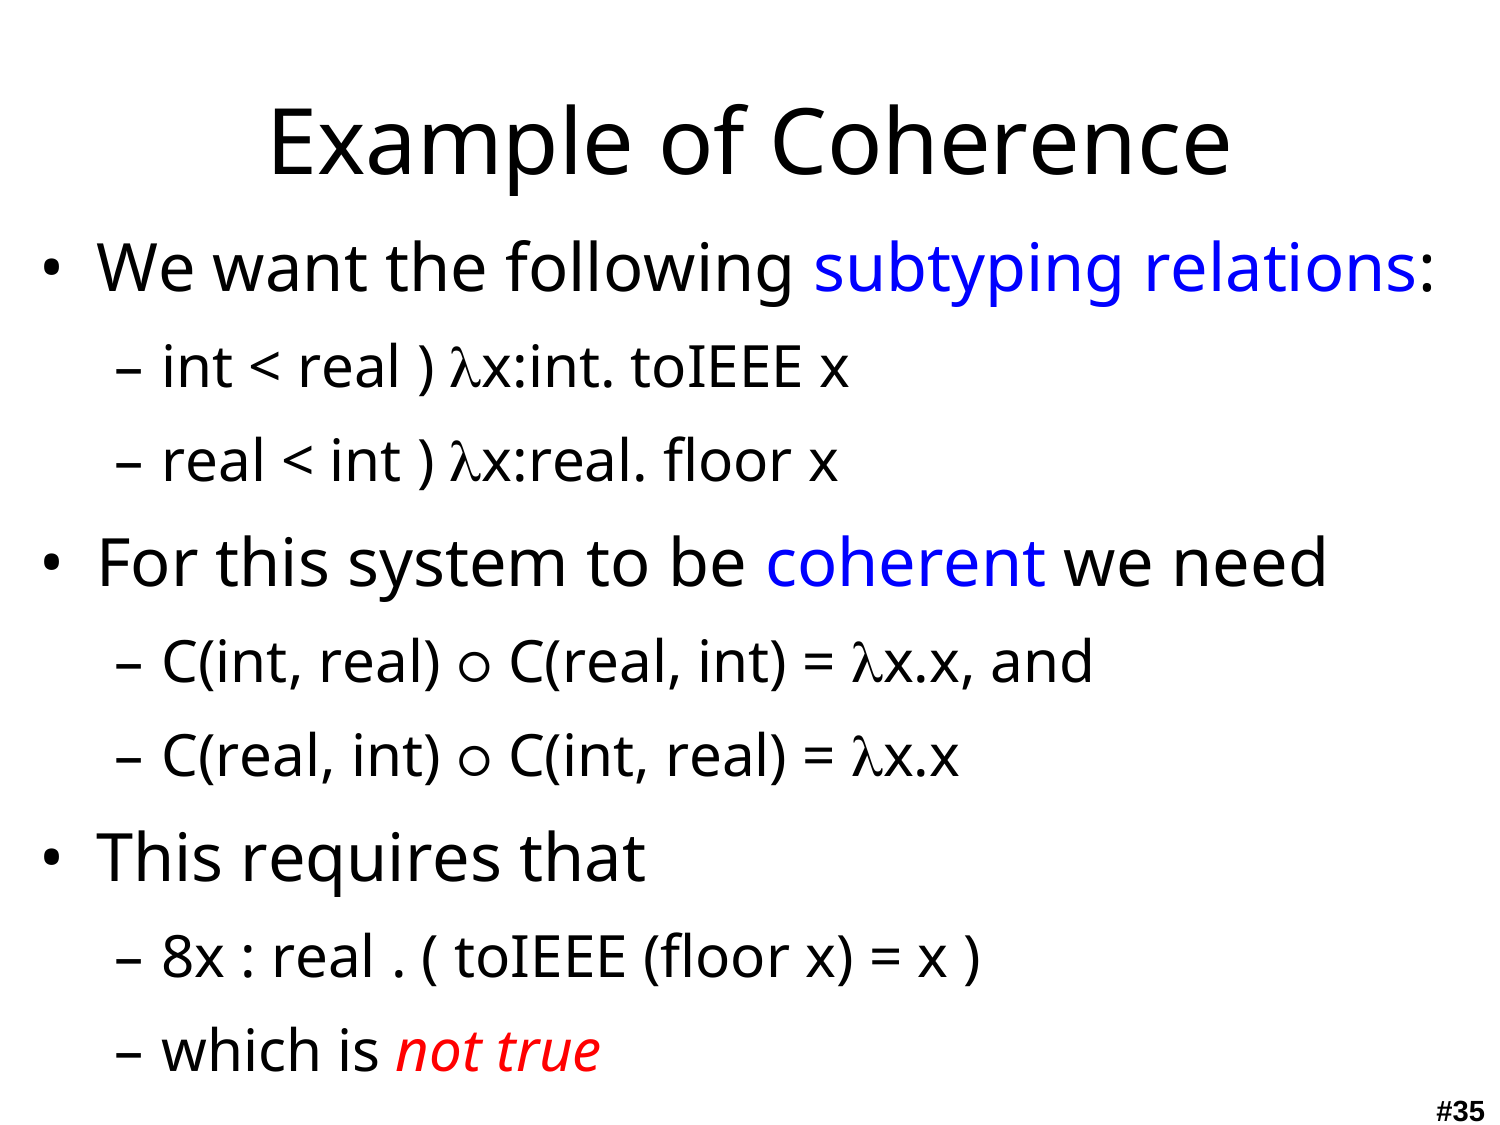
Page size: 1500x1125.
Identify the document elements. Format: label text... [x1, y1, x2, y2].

title Example of Coherence [24, 45, 1476, 212]
list We want the following subtyping relations: int < real ) x:int. toIEEE x real < int ) x:real. floor x For this system to be coherent we need C(int, real)  C(real, int) = x.x, and C(real, int)  C(int, real) = x.x This requires that 8x : real . ( toIEEE (floor x) = x ) which is not true [24, 212, 1476, 1051]
